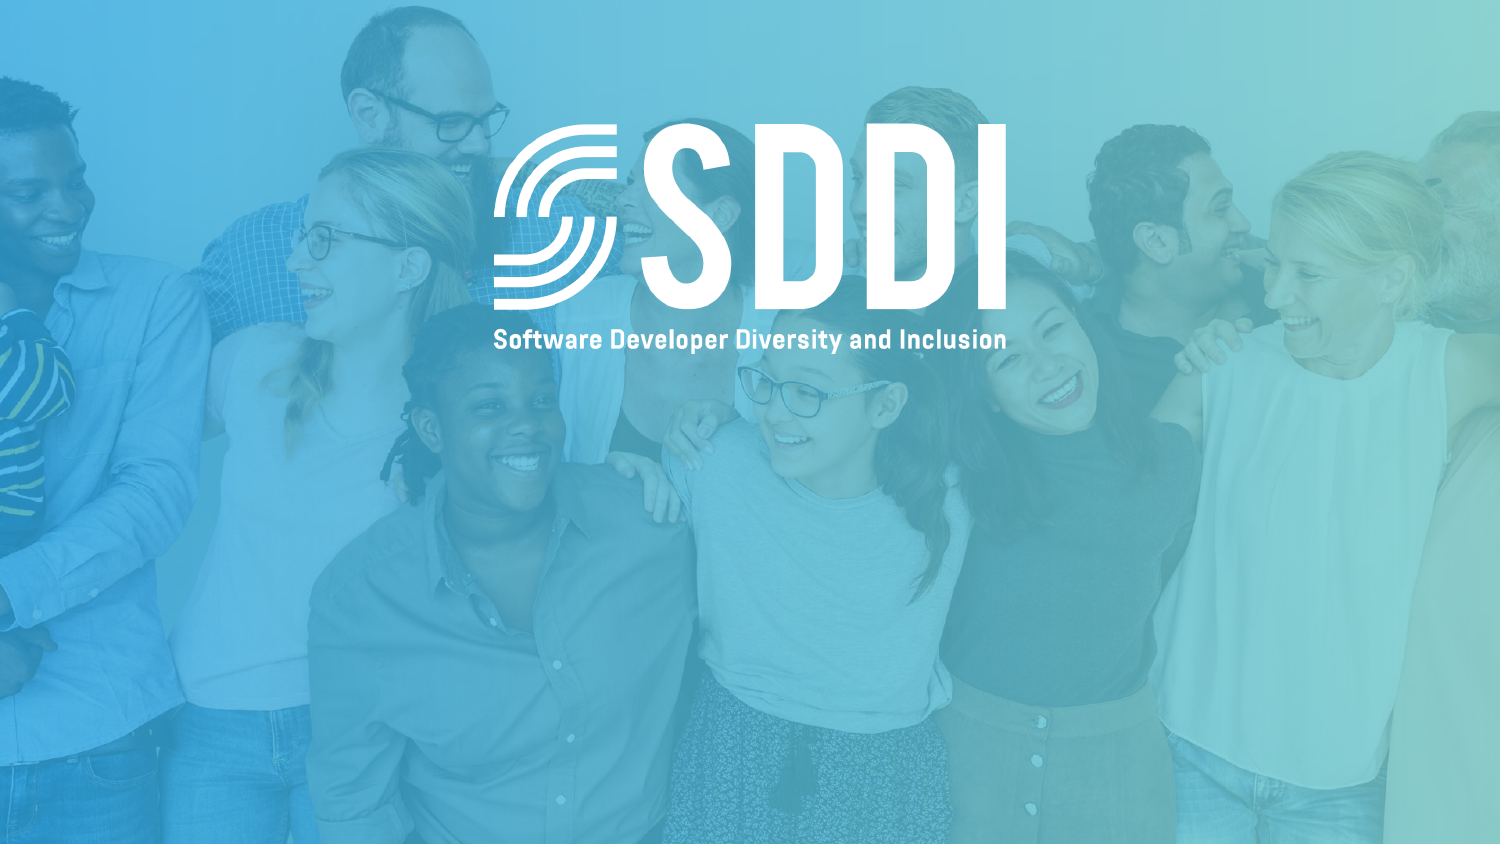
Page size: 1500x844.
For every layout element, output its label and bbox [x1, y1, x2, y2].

picture [494, 123, 1006, 354]
